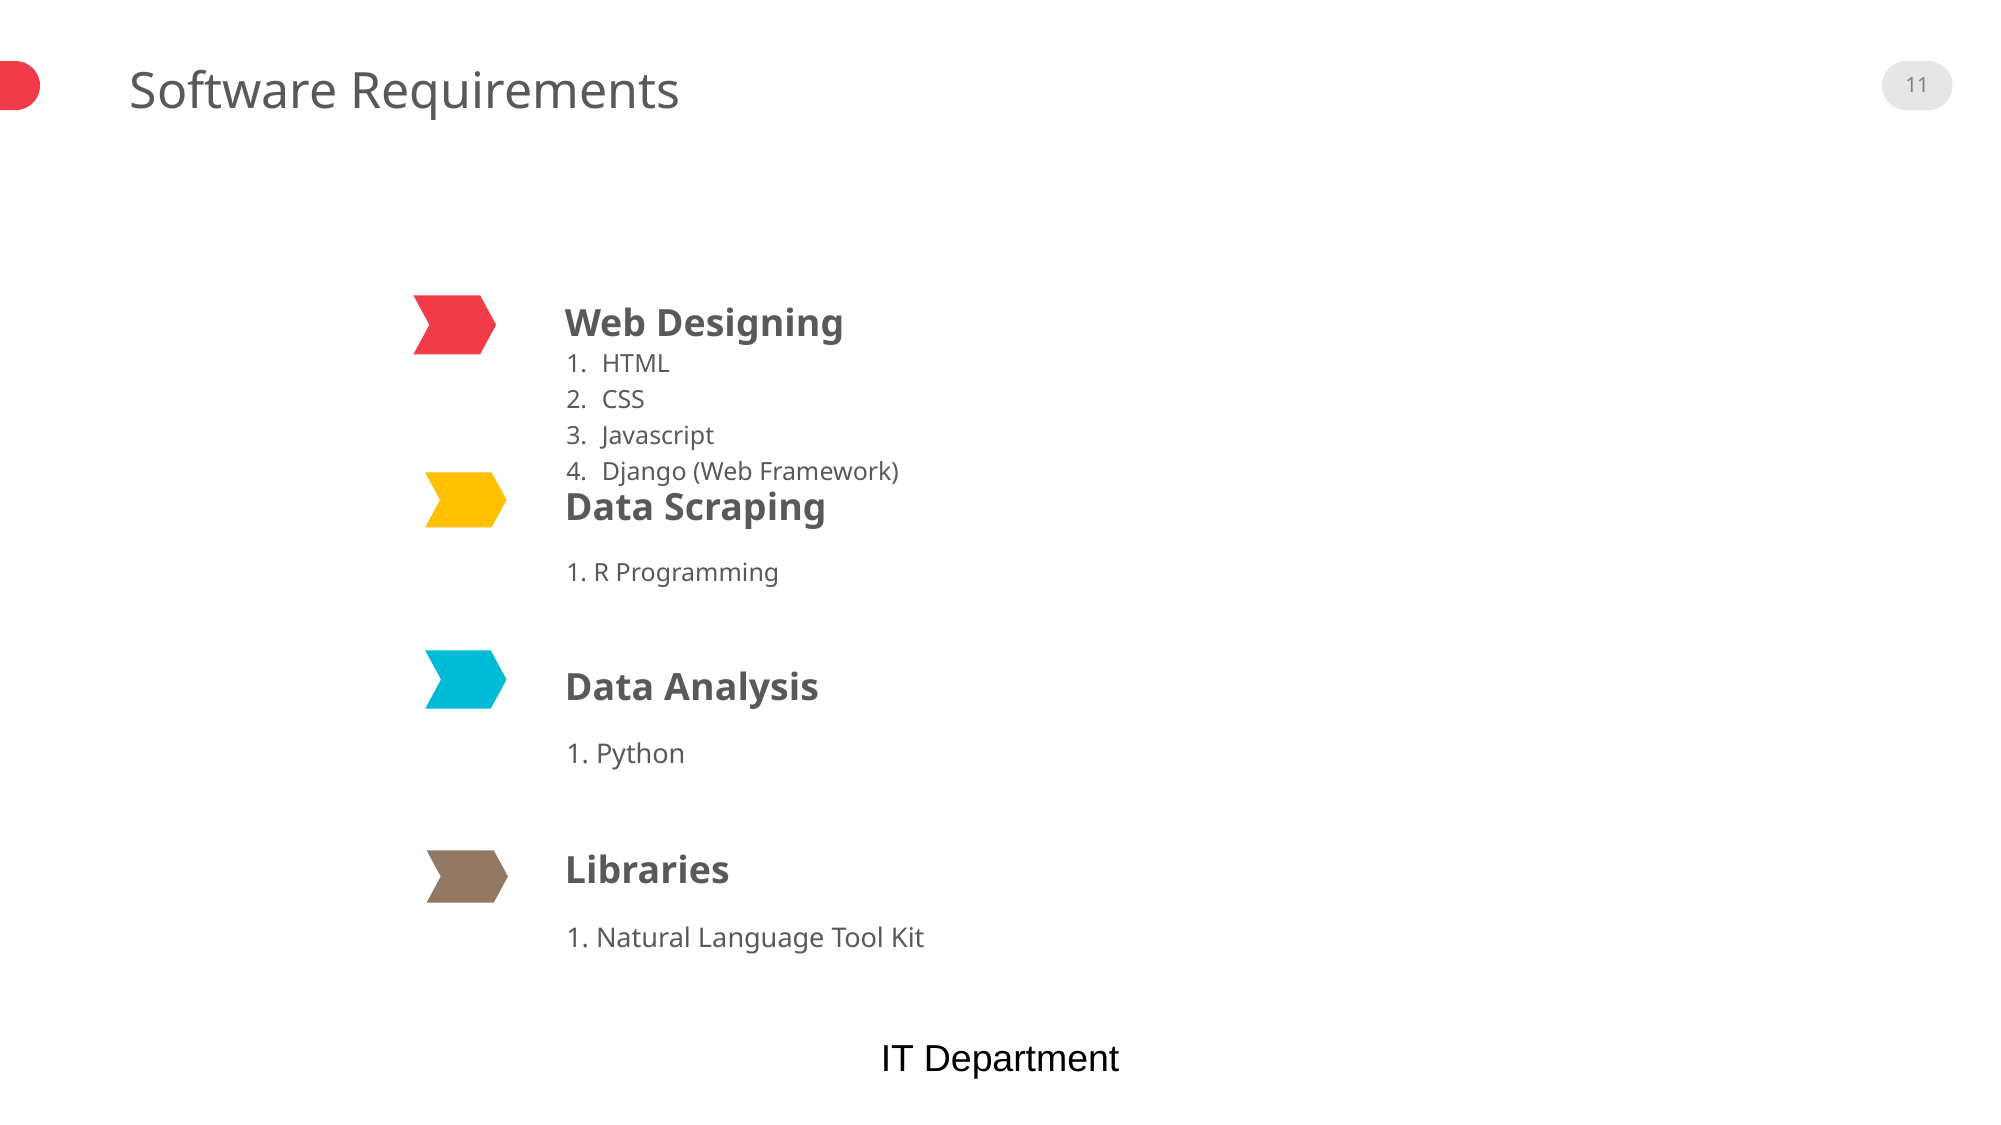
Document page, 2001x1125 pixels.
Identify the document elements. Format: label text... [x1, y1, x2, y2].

slide_number <number> [1881, 53, 1953, 118]
text_box 1. Natural Language Tool Kit [560, 881, 1725, 961]
text_box [413, 295, 497, 355]
text_box 1. R Programming [560, 517, 1725, 594]
text_box Data Scraping [559, 475, 891, 536]
text_box [425, 650, 507, 709]
text_box Web Designing [558, 292, 1312, 352]
text_box [425, 472, 507, 528]
text_box IT Department [865, 1029, 1135, 1087]
text_box Libraries [559, 838, 891, 899]
list Software Requirements [54, 65, 1844, 139]
text_box Data Analysis [559, 655, 891, 716]
text_box [426, 850, 508, 903]
text_box 1. Python [560, 697, 1725, 777]
text_box HTML CSS Javascript Django (Web Framework) [560, 334, 1725, 493]
